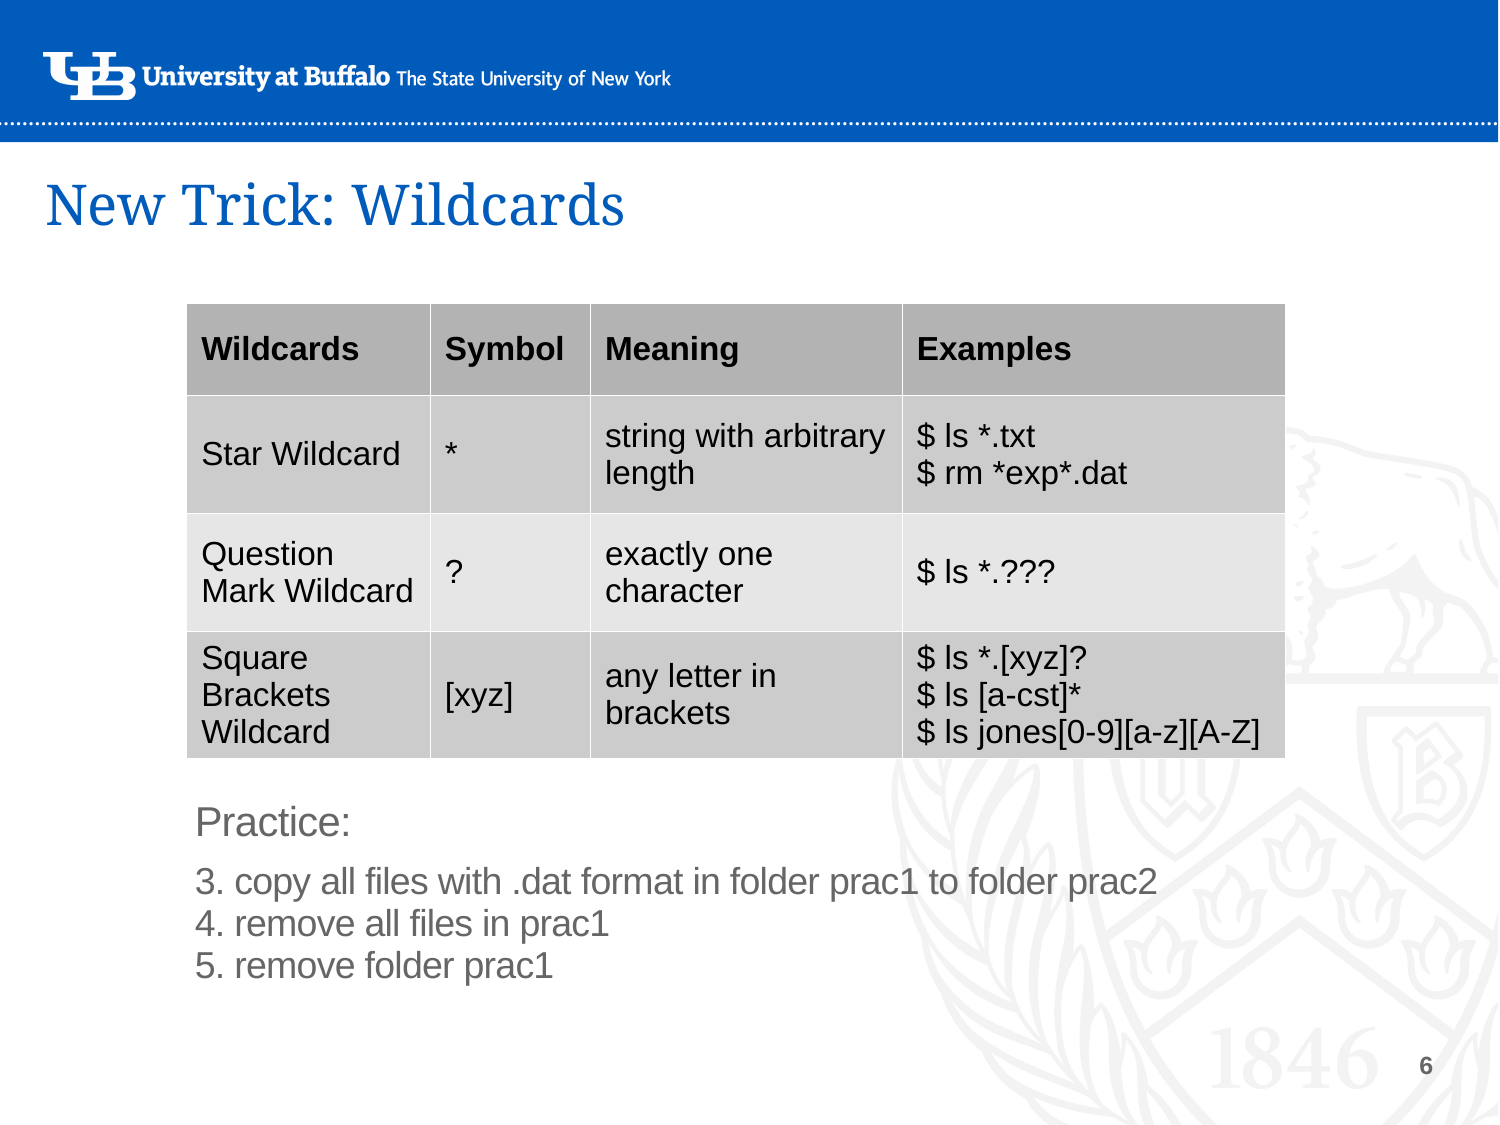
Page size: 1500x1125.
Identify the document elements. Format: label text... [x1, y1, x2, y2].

picture [0, 0, 1499, 1125]
table_cell string with arbitrary length [591, 396, 902, 513]
table_cell $ ls *.txt $ rm *exp*.dat [903, 396, 1285, 513]
table_cell * [431, 396, 590, 513]
table_header Meaning [591, 304, 902, 395]
table_cell $ ls *.[xyz]? $ ls [a-cst]* $ ls jones[0-9][a-z][A-Z] [903, 632, 1285, 758]
table_cell Question Mark Wildcard [187, 514, 430, 631]
text_box 3. copy all files with .dat format in folder prac1 to folder prac2 4. remove all files in prac1 5. remove folder prac1 [180, 853, 1261, 1017]
table_header Wildcards [187, 304, 430, 395]
table_cell [xyz] [431, 632, 590, 758]
table_cell Square Brackets Wildcard [187, 632, 430, 758]
title New Trick: Wildcards [30, 165, 1387, 244]
table_cell exactly one character [591, 514, 902, 631]
table_cell Star Wildcard [187, 396, 430, 513]
table_header Symbol [431, 304, 590, 395]
text_box Practice: [180, 791, 781, 853]
table_header Examples [903, 304, 1285, 395]
table_cell ? [431, 514, 590, 631]
table_cell $ ls *.??? [903, 514, 1285, 631]
table_cell any letter in brackets [591, 632, 902, 758]
